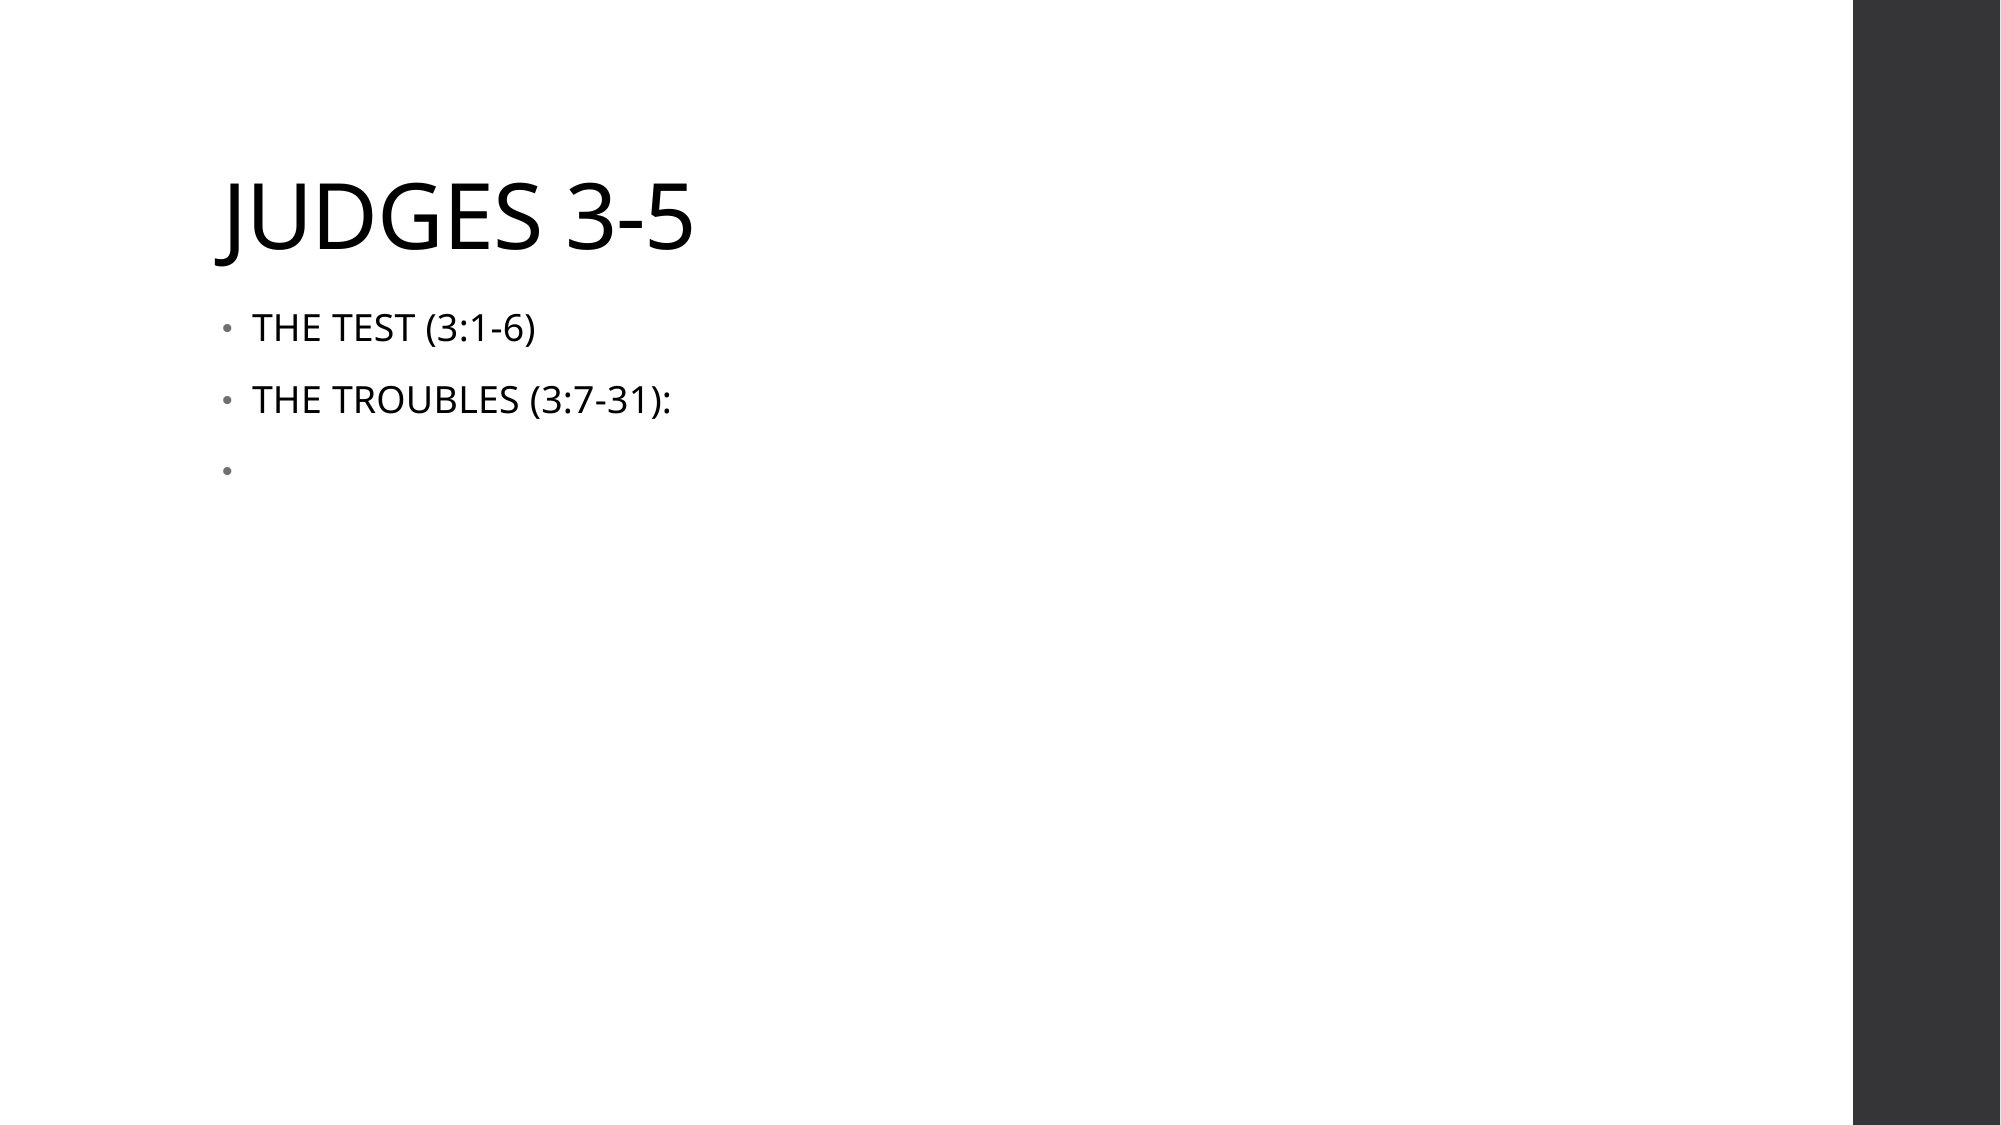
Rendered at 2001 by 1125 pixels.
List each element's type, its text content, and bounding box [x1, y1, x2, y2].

title JUDGES 3-5 [206, 60, 1797, 278]
list THE TEST (3:1-6) THE TROUBLES (3:7-31): [206, 299, 1617, 1014]
